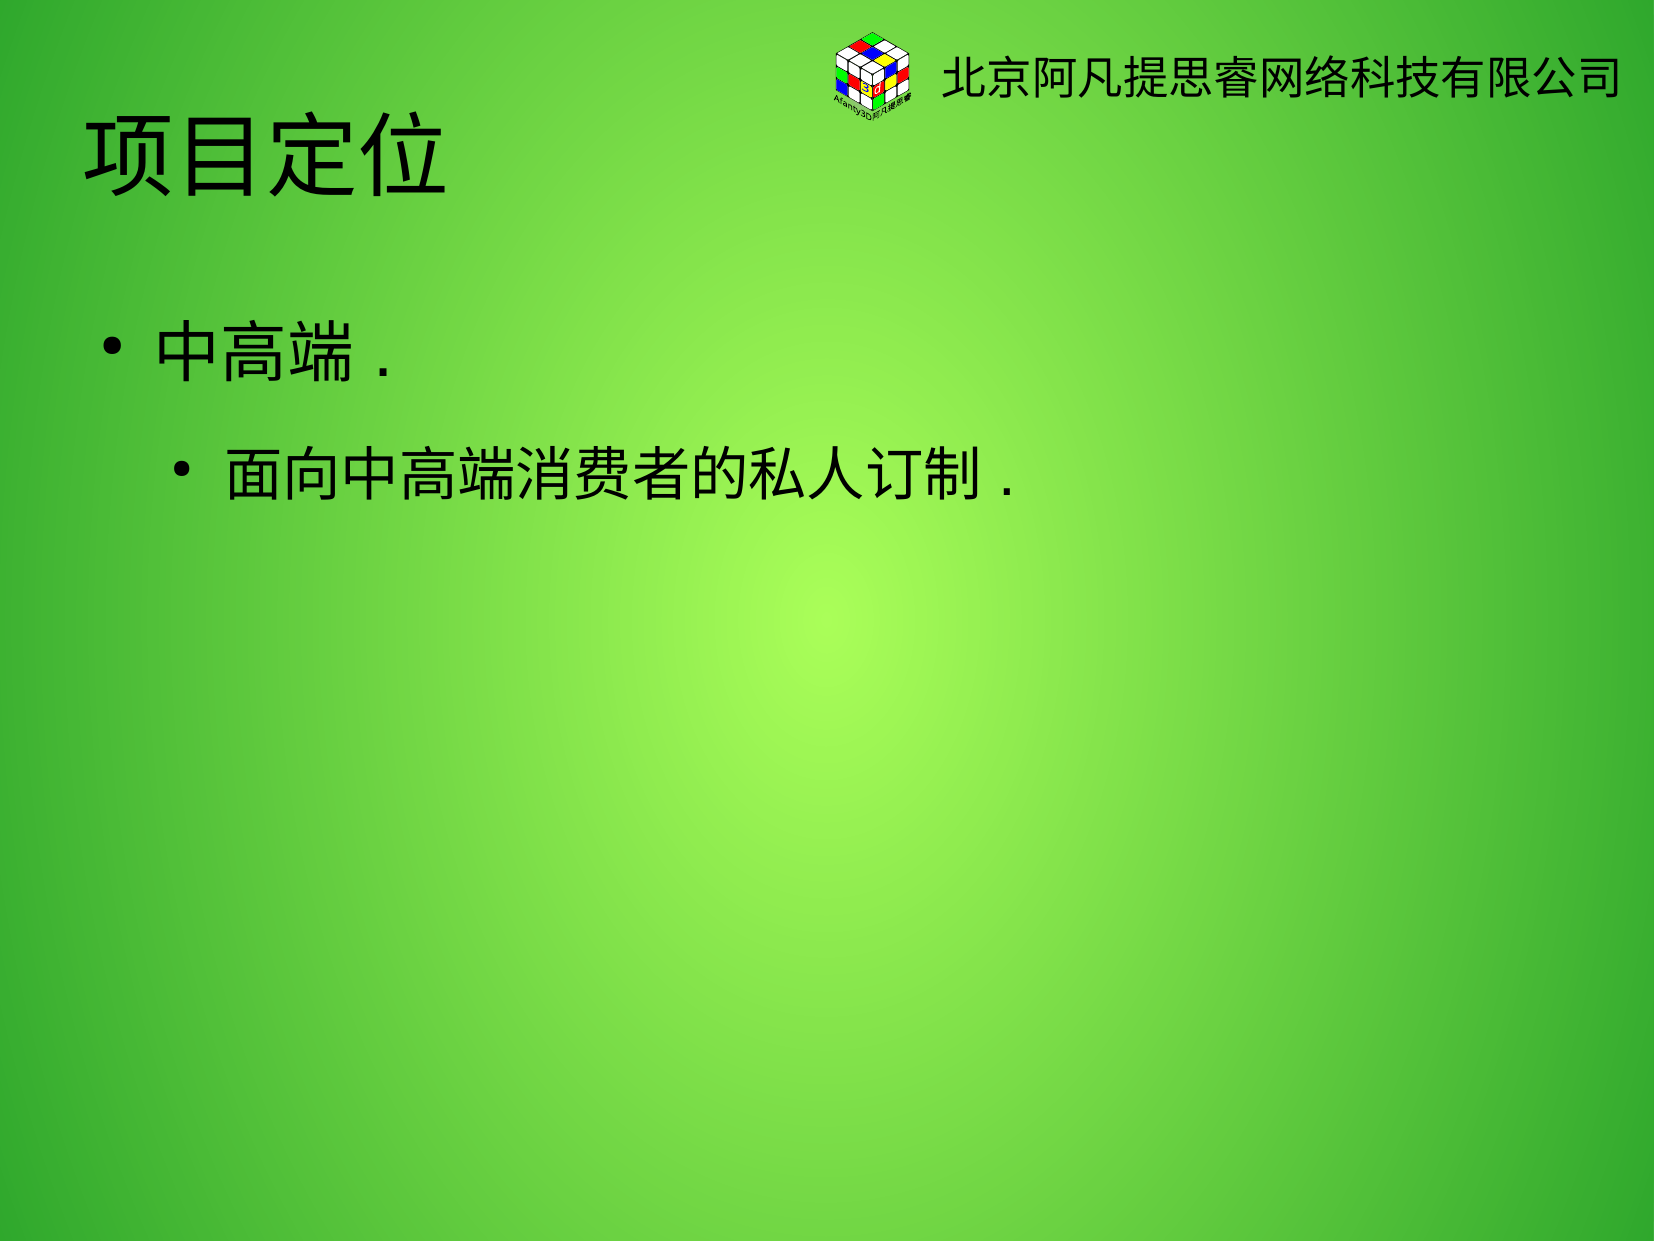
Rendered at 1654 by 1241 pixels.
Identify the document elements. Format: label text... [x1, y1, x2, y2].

picture [810, 18, 1654, 128]
list 中高端. 面向中高端消费者的私人订制. [82, 299, 1571, 1019]
title 项目定位 [82, 47, 1571, 252]
